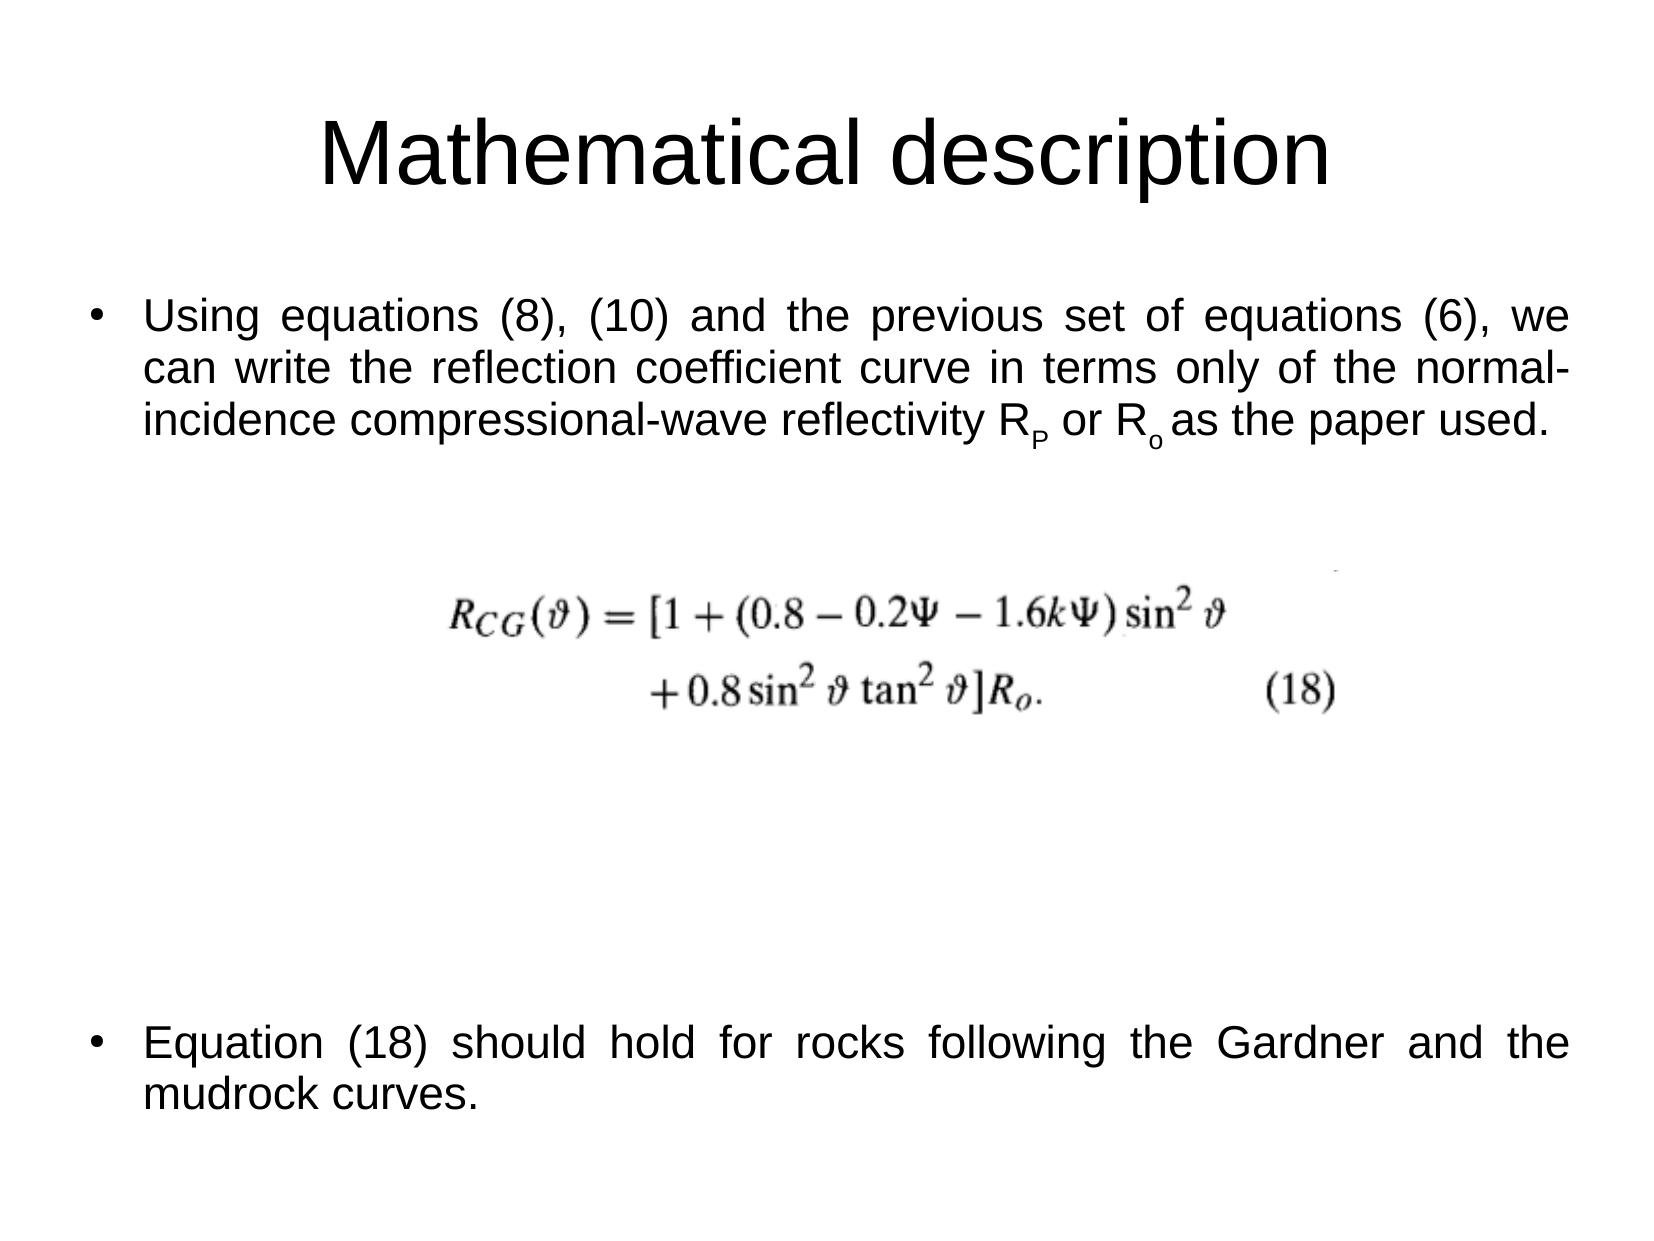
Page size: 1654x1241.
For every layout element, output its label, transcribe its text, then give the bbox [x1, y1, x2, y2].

picture [330, 570, 1351, 736]
title Mathematical description [82, 49, 1571, 257]
list Using equations (8), (10) and the previous set of equations (6), we can write the reflection coefficient curve in terms only of the normal-incidence compressional-wave reflectivity RP or Ro as the paper used. Equation (18) should hold for rocks following the Gardner and the mudrock curves. [82, 290, 1571, 1171]
